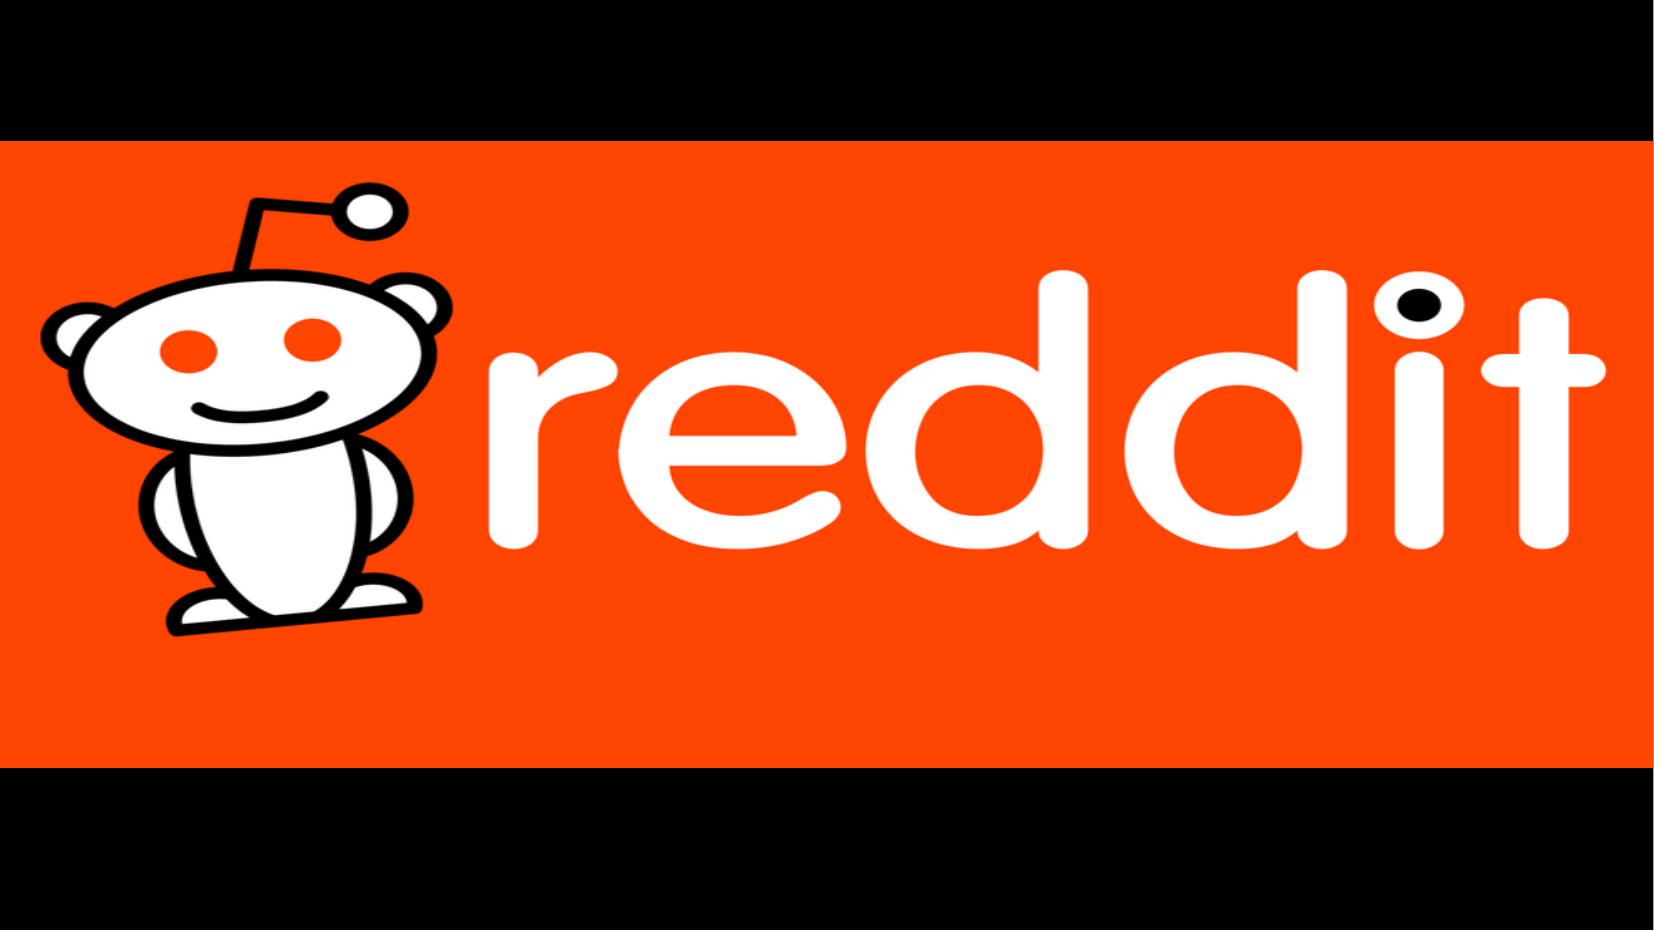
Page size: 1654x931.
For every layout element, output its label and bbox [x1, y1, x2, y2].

picture [0, 141, 1654, 768]
